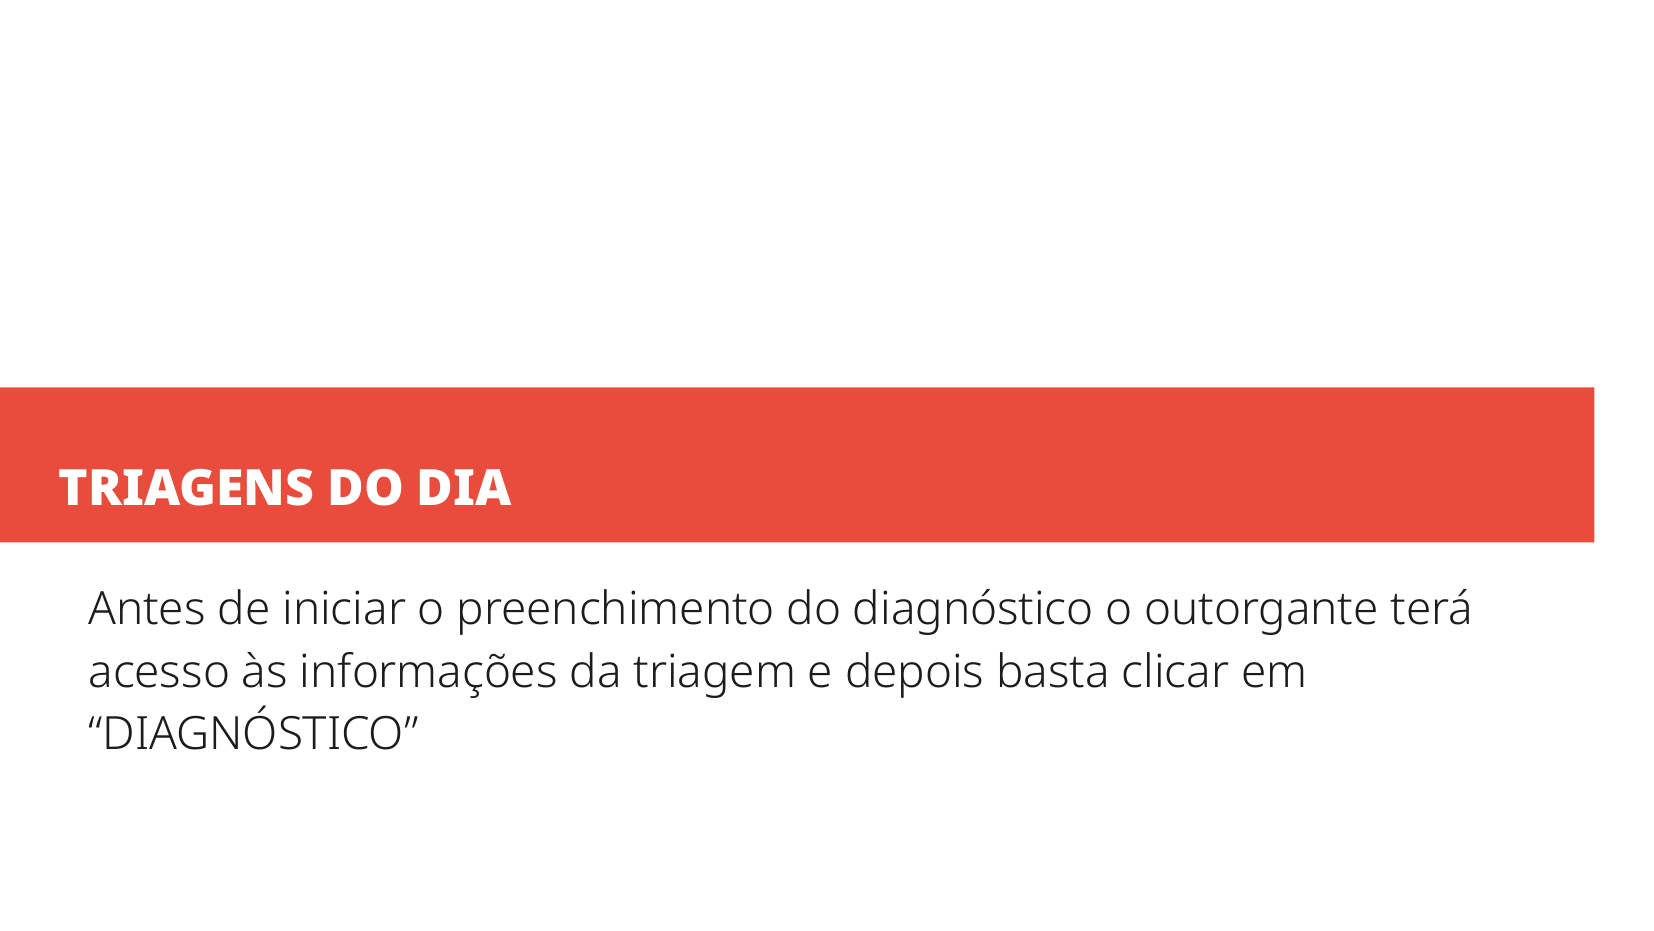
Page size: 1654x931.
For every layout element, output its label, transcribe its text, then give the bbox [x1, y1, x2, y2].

title TRIAGENS DO DIA [59, 409, 1595, 521]
subtitle Antes de iniciar o preenchimento do diagnóstico o outorgante terá acesso às informações da triagem e depois basta clicar em “DIAGNÓSTICO” [88, 575, 1595, 886]
